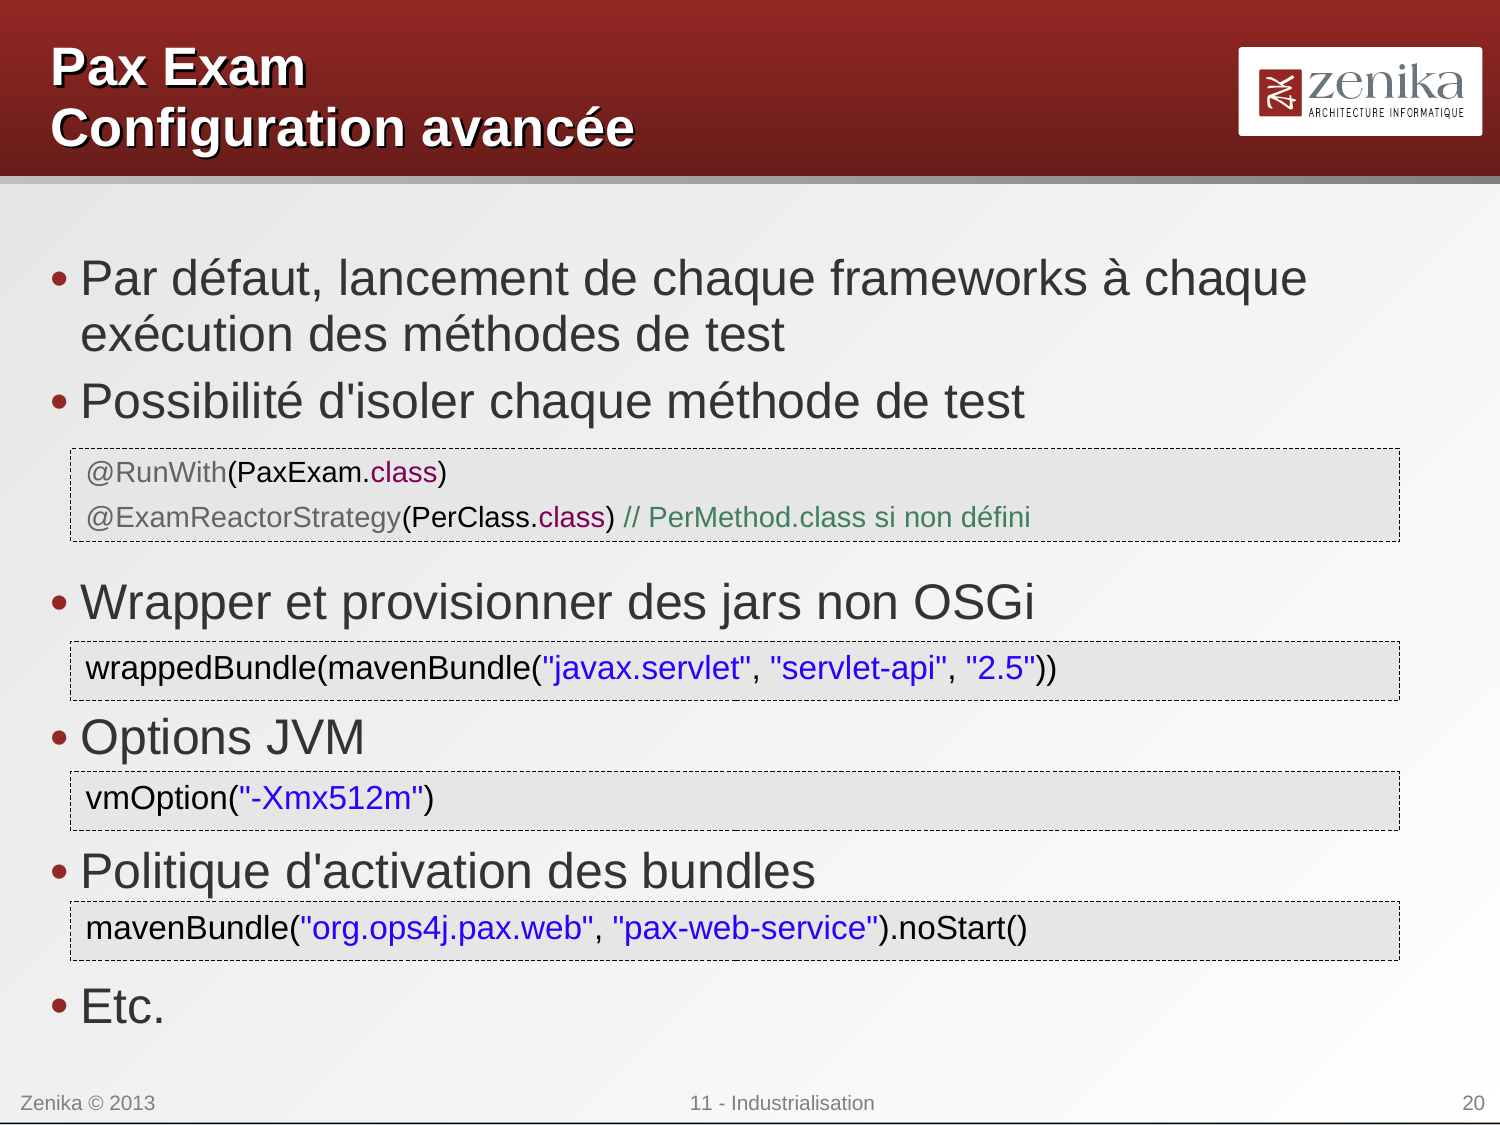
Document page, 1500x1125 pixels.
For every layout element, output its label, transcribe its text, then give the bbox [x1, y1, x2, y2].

picture [1257, 58, 1464, 125]
list mavenBundle("org.ops4j.pax.web", "pax-web-service").noStart() [70, 901, 1400, 961]
list @RunWith(PaxExam.class) @ExamReactorStrategy(PerClass.class) // PerMethod.class si non défini [70, 448, 1400, 542]
title Pax Exam Configuration avancée [50, 15, 1206, 180]
list Par défaut, lancement de chaque frameworks à chaque exécution des méthodes de test Possibilité d'isoler chaque méthode de test Wrapper et provisionner des jars non OSGi Options JVM Politique d'activation des bundles Etc. [50, 250, 1435, 1064]
list wrappedBundle(mavenBundle("javax.servlet", "servlet-api", "2.5")) [70, 641, 1400, 701]
list vmOption("-Xmx512m") [70, 771, 1400, 831]
